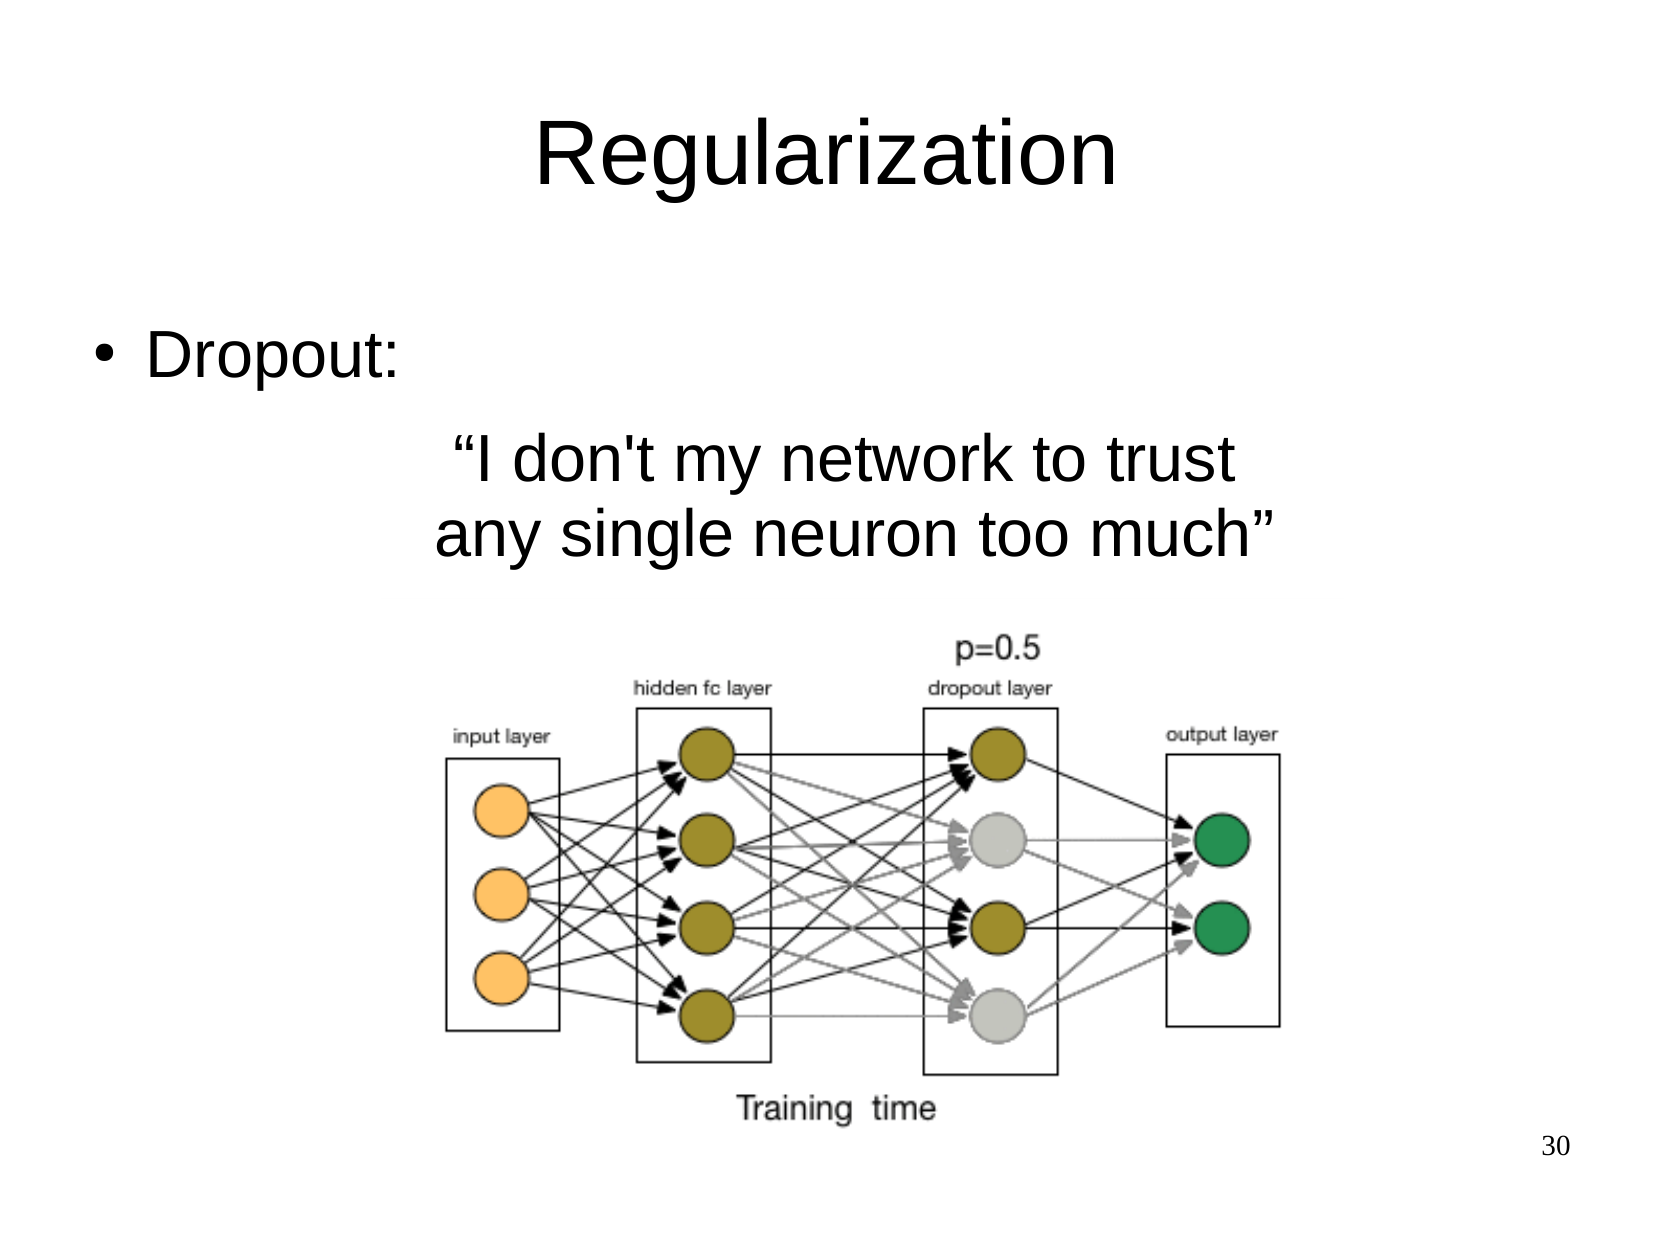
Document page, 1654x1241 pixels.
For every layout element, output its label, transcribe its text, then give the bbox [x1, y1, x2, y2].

list Dropout: “I don't my network to trust any single neuron too much” [75, 316, 1564, 1036]
picture [381, 597, 1344, 1159]
title Regularization [82, 49, 1571, 257]
